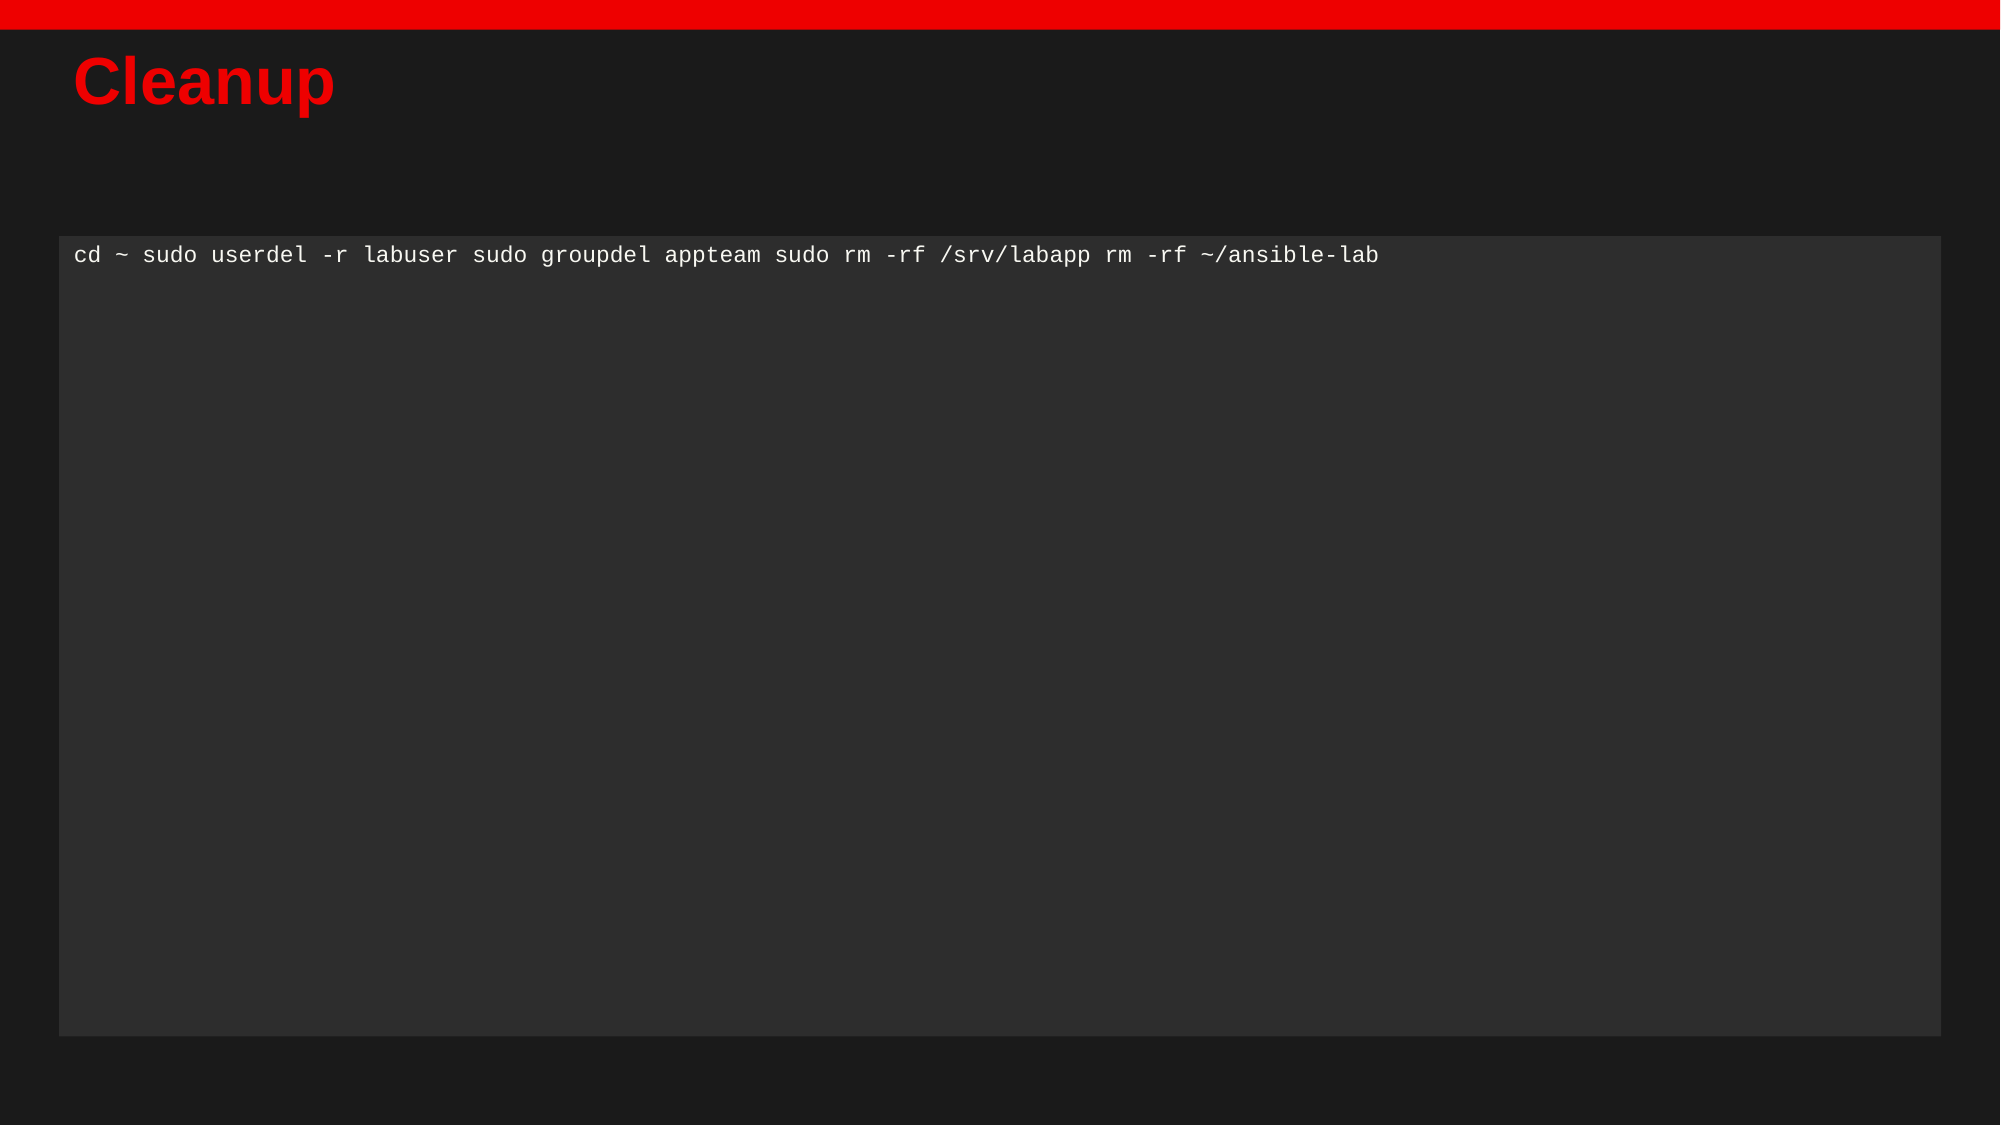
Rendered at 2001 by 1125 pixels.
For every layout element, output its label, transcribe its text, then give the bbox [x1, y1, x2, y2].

text_box [0, 0, 2001, 30]
text_box Cleanup [59, 36, 1942, 208]
text_box cd ~ sudo userdel -r labuser sudo groupdel appteam sudo rm -rf /srv/labapp rm -rf ~/ansible-lab [59, 236, 1942, 1037]
